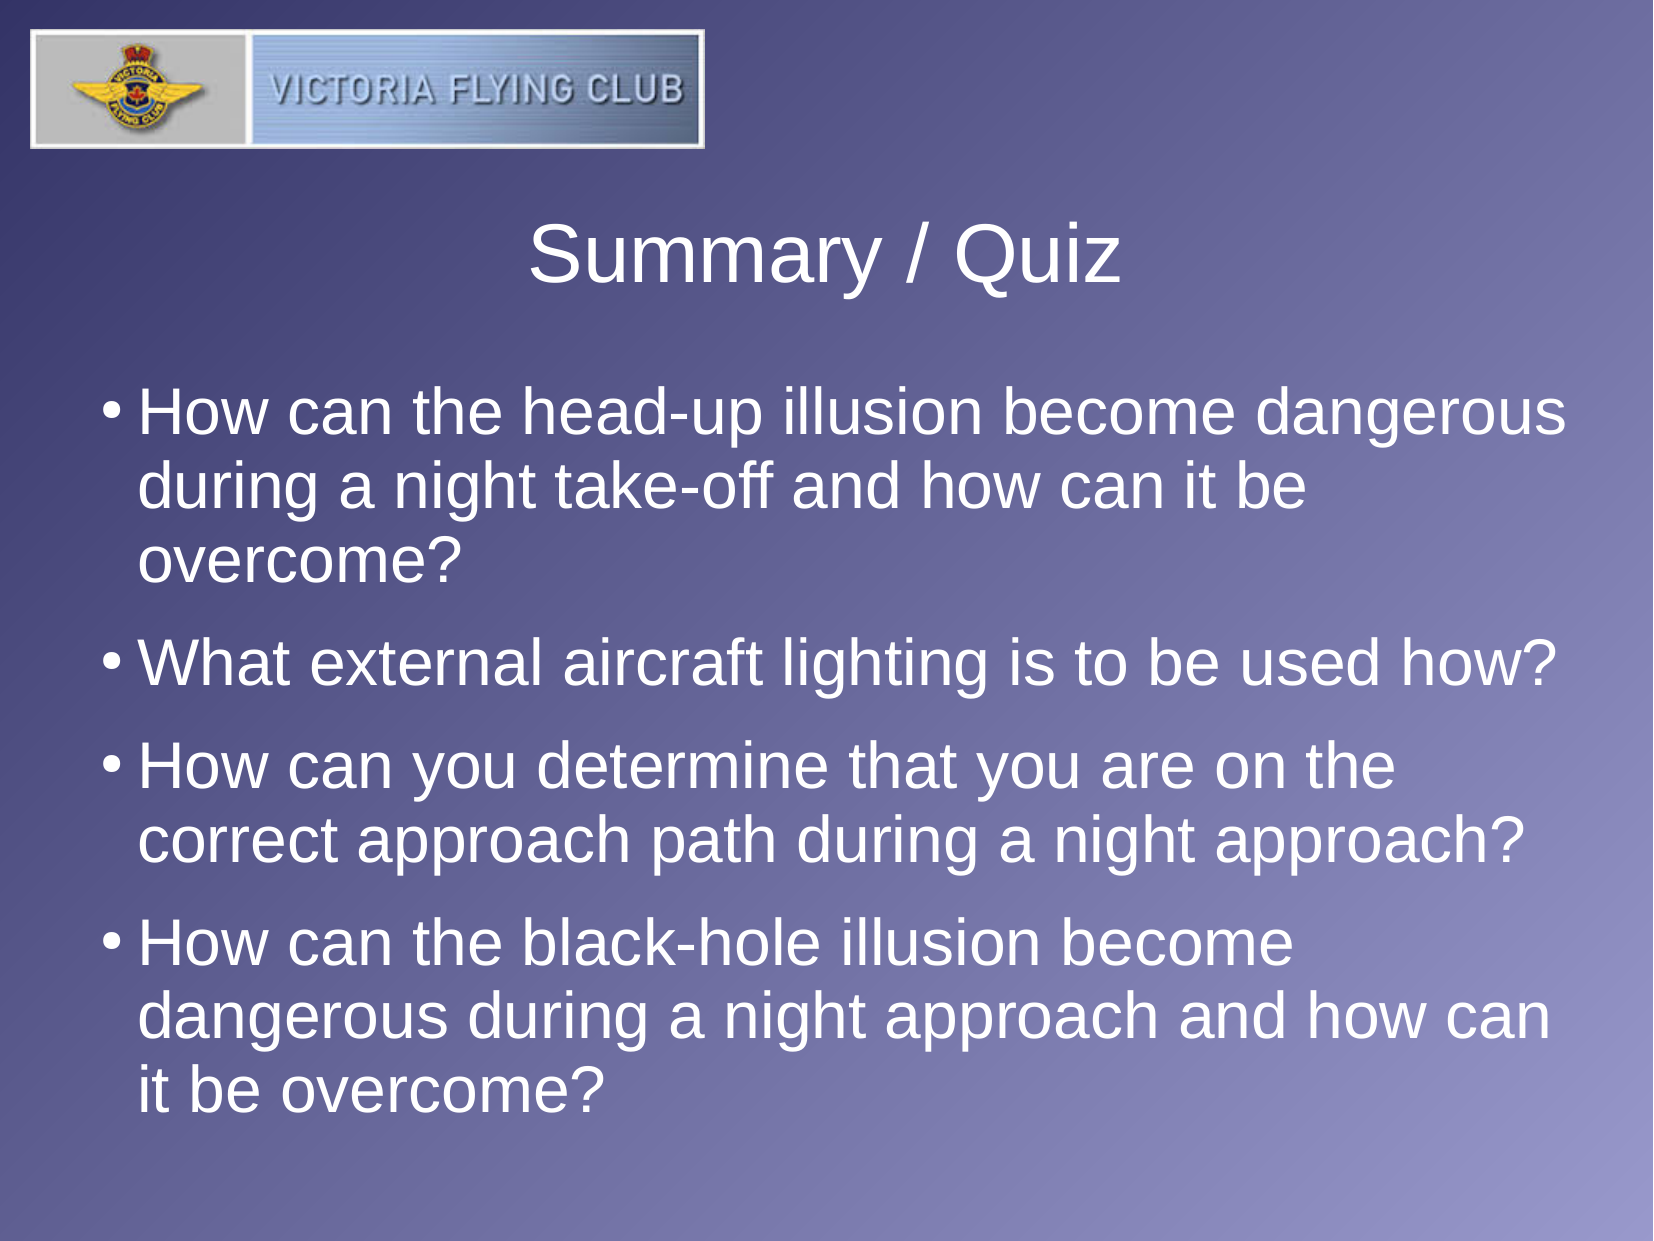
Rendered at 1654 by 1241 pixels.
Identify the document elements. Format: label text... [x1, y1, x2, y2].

list How can the head-up illusion become dangerous during a night take-off and how can it be overcome? What external aircraft lighting is to be used how? How can you determine that you are on the correct approach path during a night approach? How can the black-hole illusion become dangerous during a night approach and how can it be overcome? [82, 375, 1571, 1201]
title Summary / Quiz [82, 150, 1571, 358]
picture [30, 29, 705, 149]
